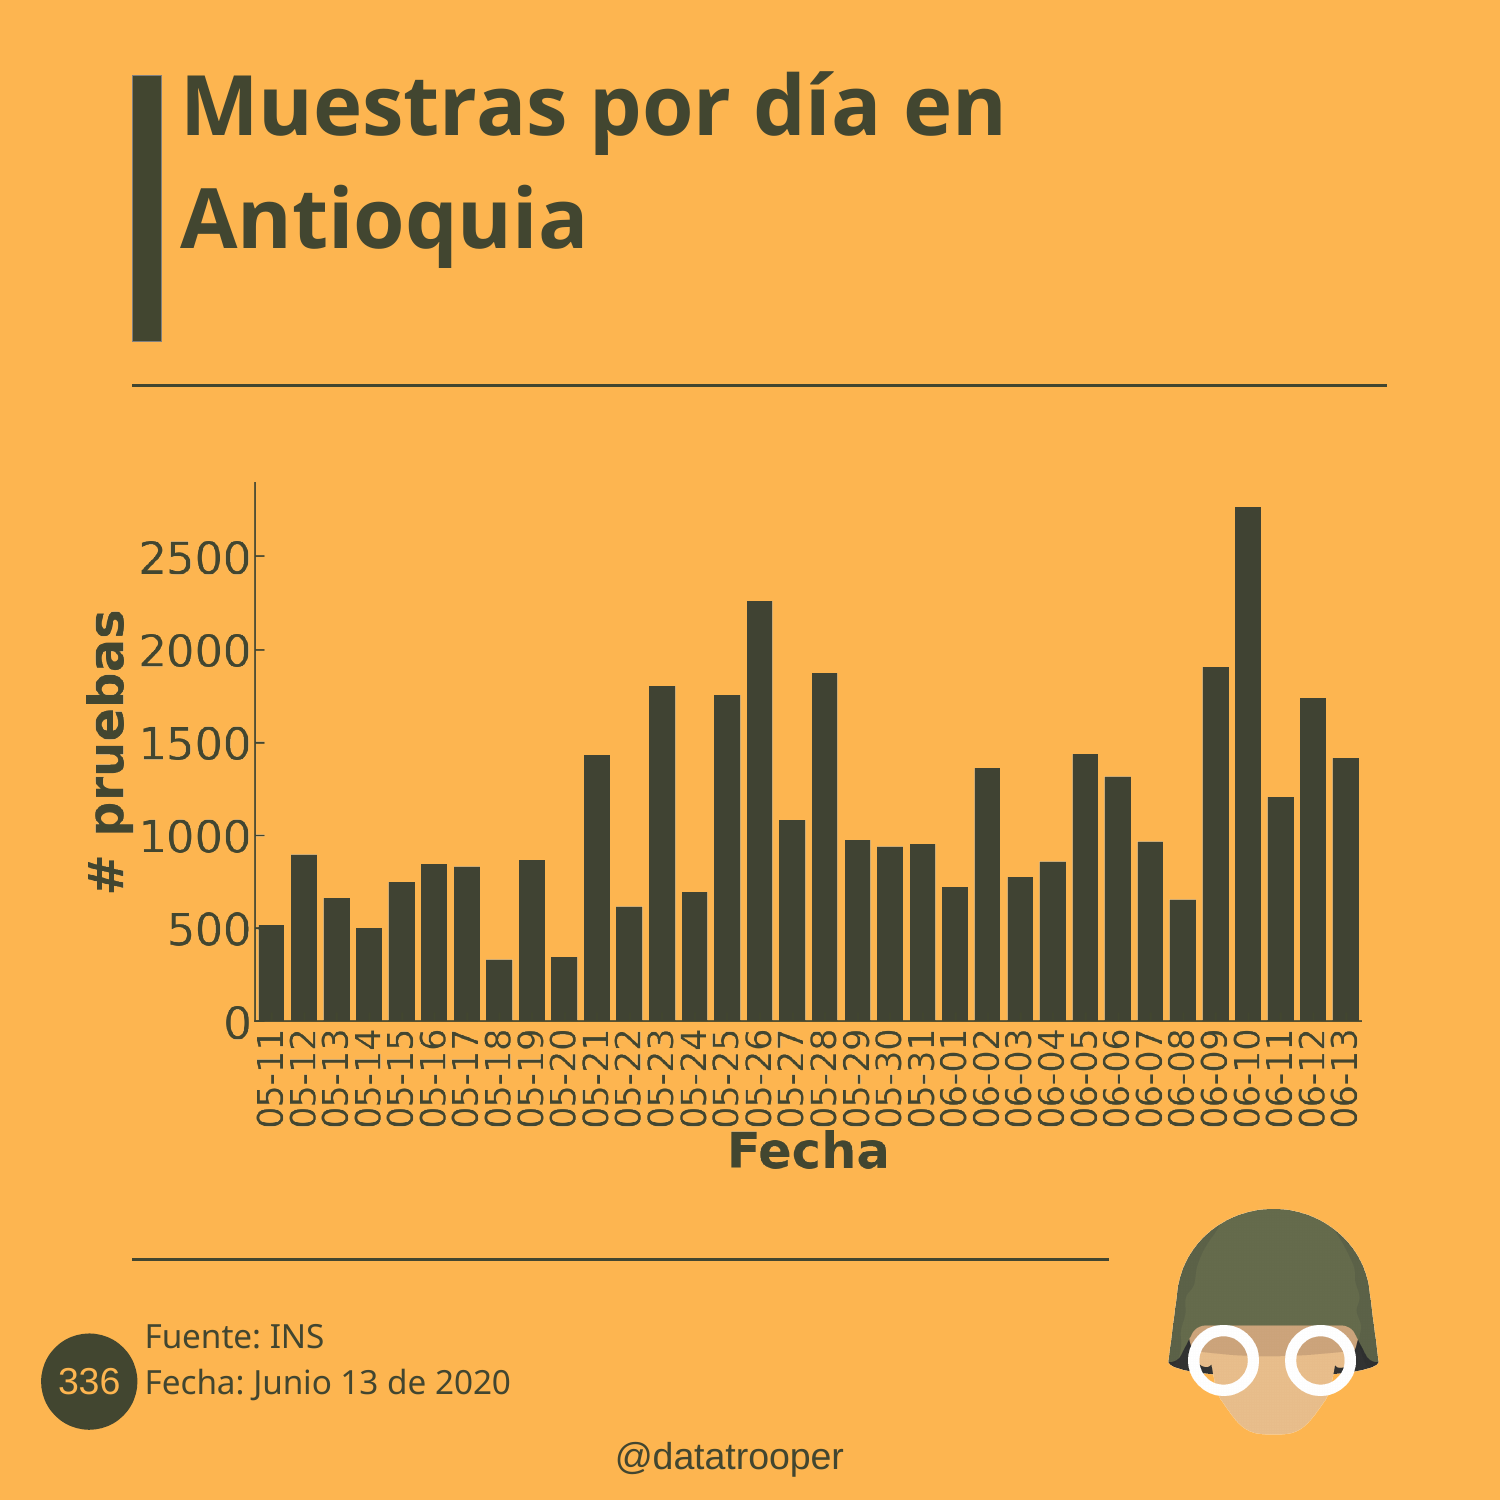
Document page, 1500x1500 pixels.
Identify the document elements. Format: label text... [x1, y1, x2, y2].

title Muestras por día en Antioquia [180, 64, 1351, 255]
picture [86, 482, 1410, 1500]
